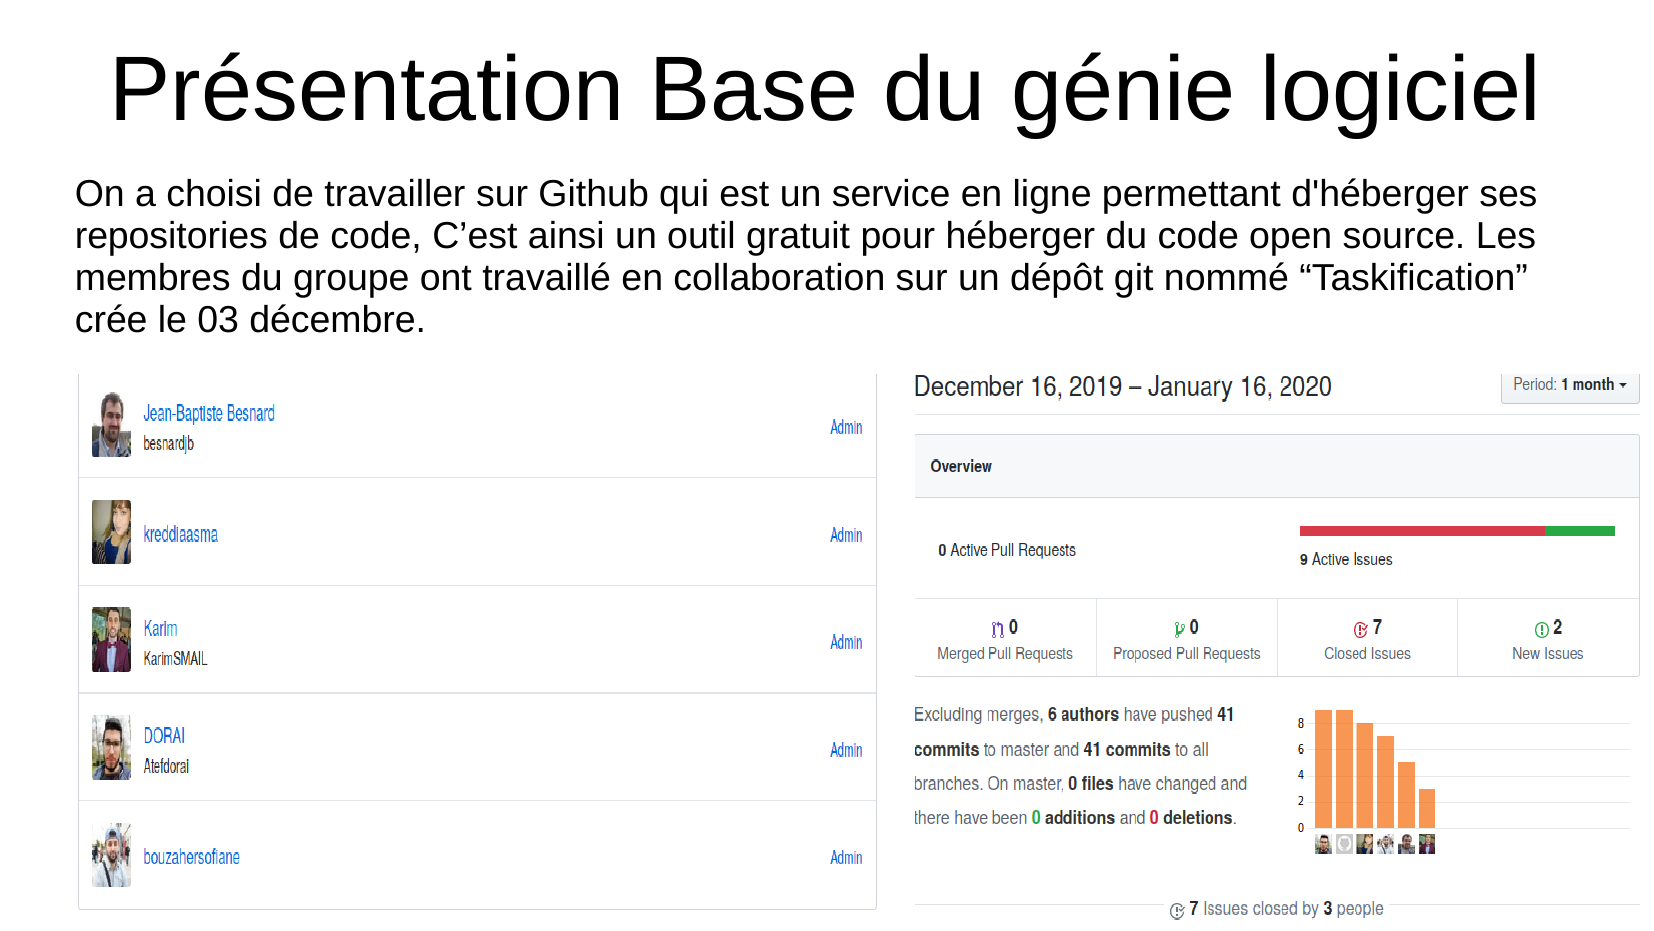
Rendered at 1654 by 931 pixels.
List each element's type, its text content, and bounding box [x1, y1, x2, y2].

picture [75, 374, 886, 924]
title Présentation Base du génie logiciel [82, 37, 1571, 140]
text_box On a choisi de travailler sur Github qui est un service en ligne permettant d'héberger ses repositories de code, C’est ainsi un outil gratuit pour héberger du code open source. Les membres du groupe ont travaillé en collaboration sur un dépôt git nommé “Taskification” crée le 03 décembre. [60, 165, 1576, 348]
picture [915, 374, 1651, 920]
